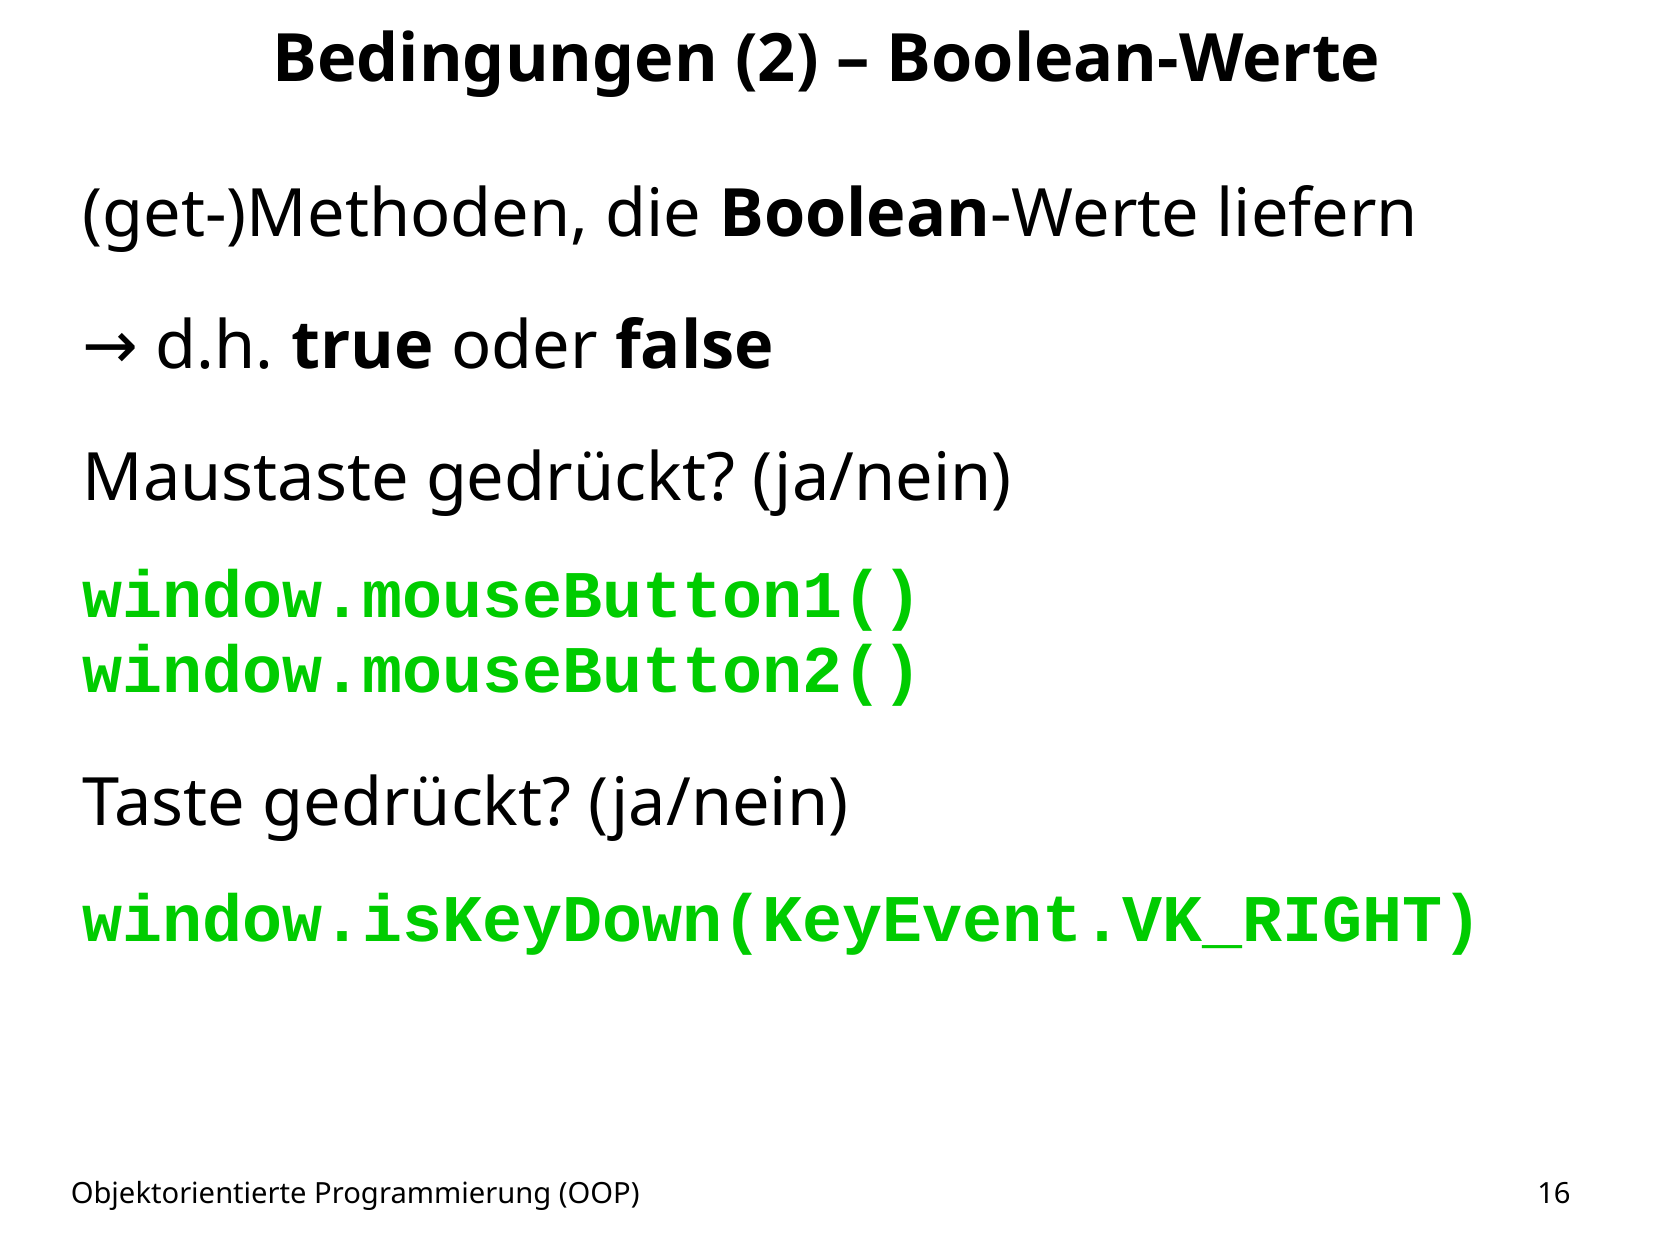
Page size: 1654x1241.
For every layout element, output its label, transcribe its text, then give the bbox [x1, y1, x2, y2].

list (get-)Methoden, die Boolean-Werte liefern → d.h. true oder false Maustaste gedrückt? (ja/nein) window.mouseButton1() window.mouseButton2() Taste gedrückt? (ja/nein) window.isKeyDown(KeyEvent.VK_RIGHT) [82, 165, 1571, 1146]
title Bedingungen (2) – Boolean-Werte [0, 5, 1654, 107]
